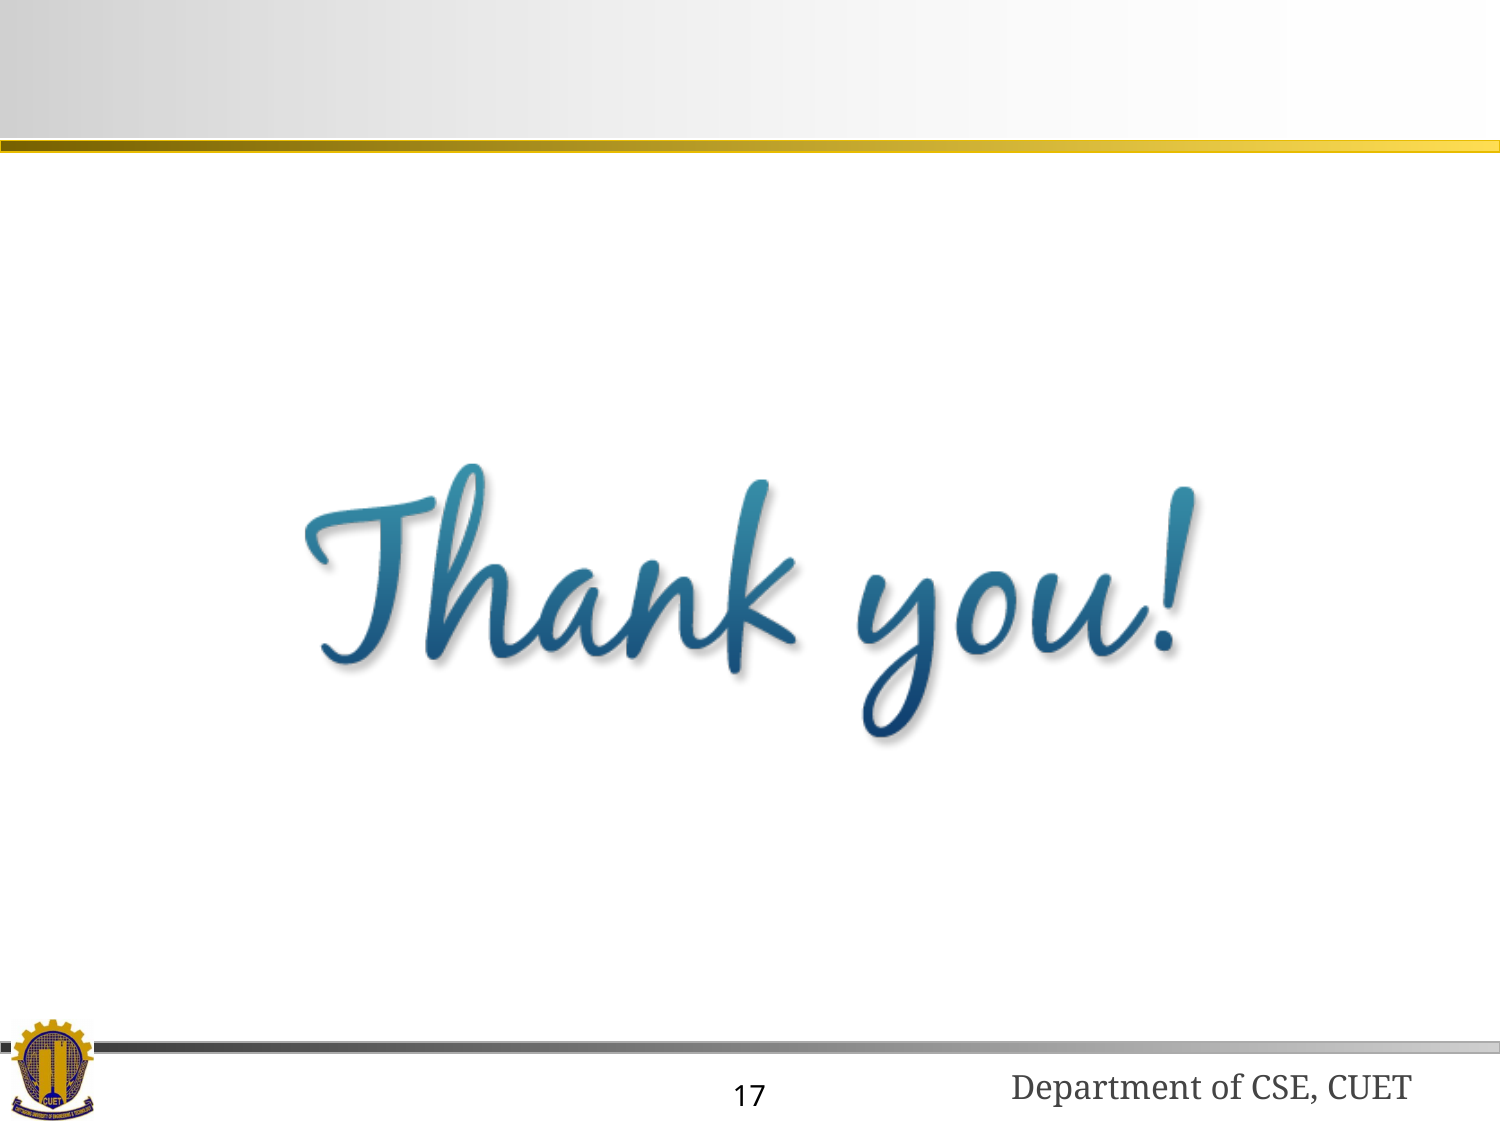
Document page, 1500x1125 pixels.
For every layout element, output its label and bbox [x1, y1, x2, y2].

title [0, 0, 1500, 138]
picture [11, 1019, 94, 1121]
picture [277, 444, 1230, 759]
